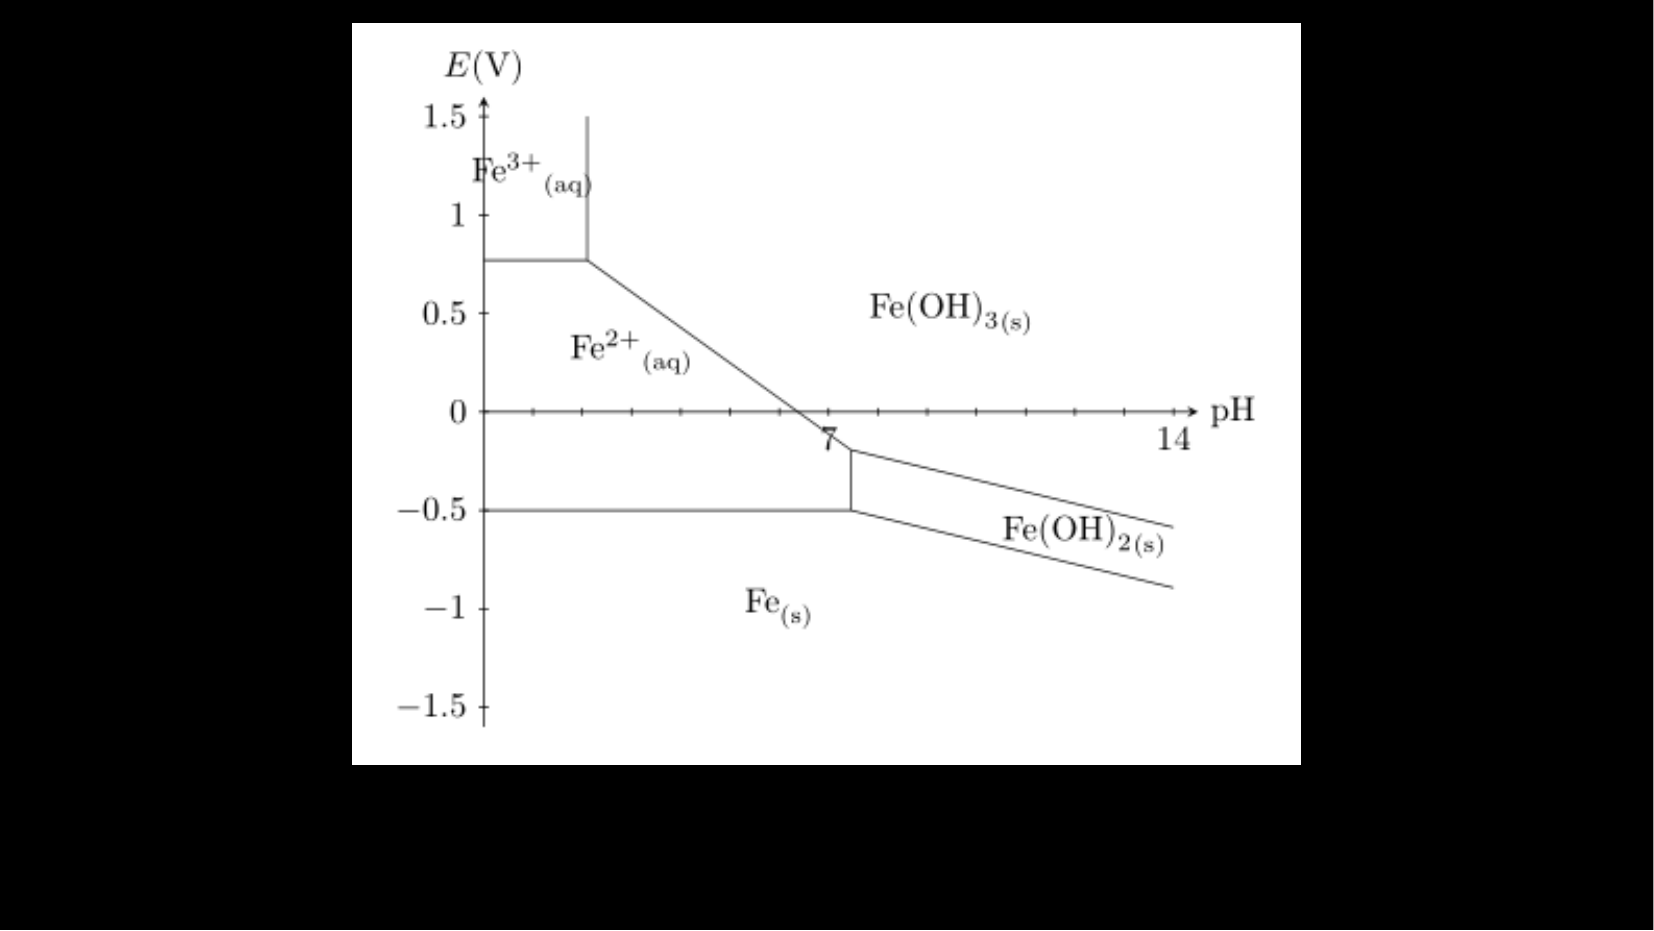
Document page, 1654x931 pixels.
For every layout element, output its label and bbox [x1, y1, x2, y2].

picture [352, 23, 1301, 766]
